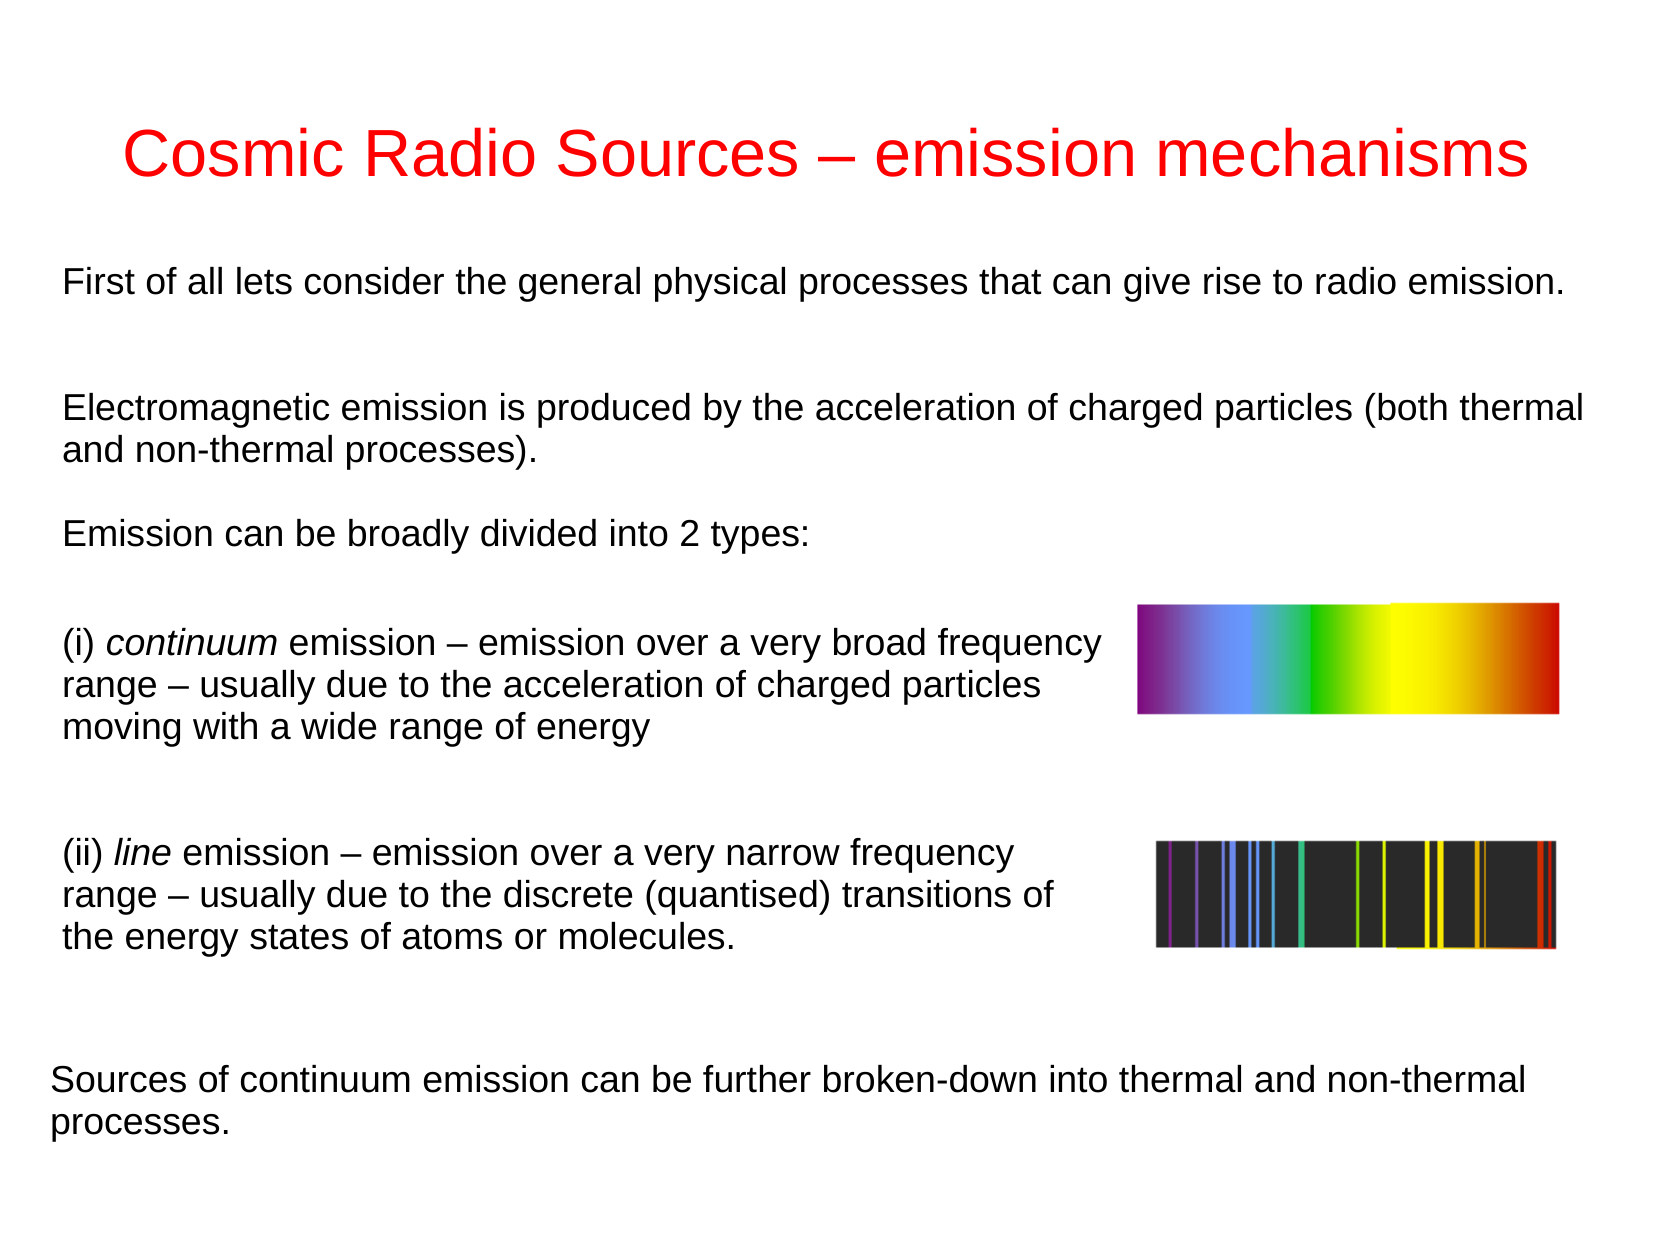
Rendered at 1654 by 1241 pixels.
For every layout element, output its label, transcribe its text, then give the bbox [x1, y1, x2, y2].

picture [1122, 586, 1572, 965]
title Cosmic Radio Sources – emission mechanisms [82, 49, 1571, 252]
text_box Sources of continuum emission can be further broken-down into thermal and non-thermal processes. [35, 1051, 1542, 1150]
text_box (i) continuum emission – emission over a very broad frequency range – usually due to the acceleration of charged particles moving with a wide range of energy (ii) line emission – emission over a very narrow frequency range – usually due to the discrete (quantised) transitions of the energy states of atoms or molecules. [47, 614, 1122, 965]
text_box First of all lets consider the general physical processes that can give rise to radio emission. Electromagnetic emission is produced by the acceleration of charged particles (both thermal and non-thermal processes). Emission can be broadly divided into 2 types: [47, 252, 1610, 562]
